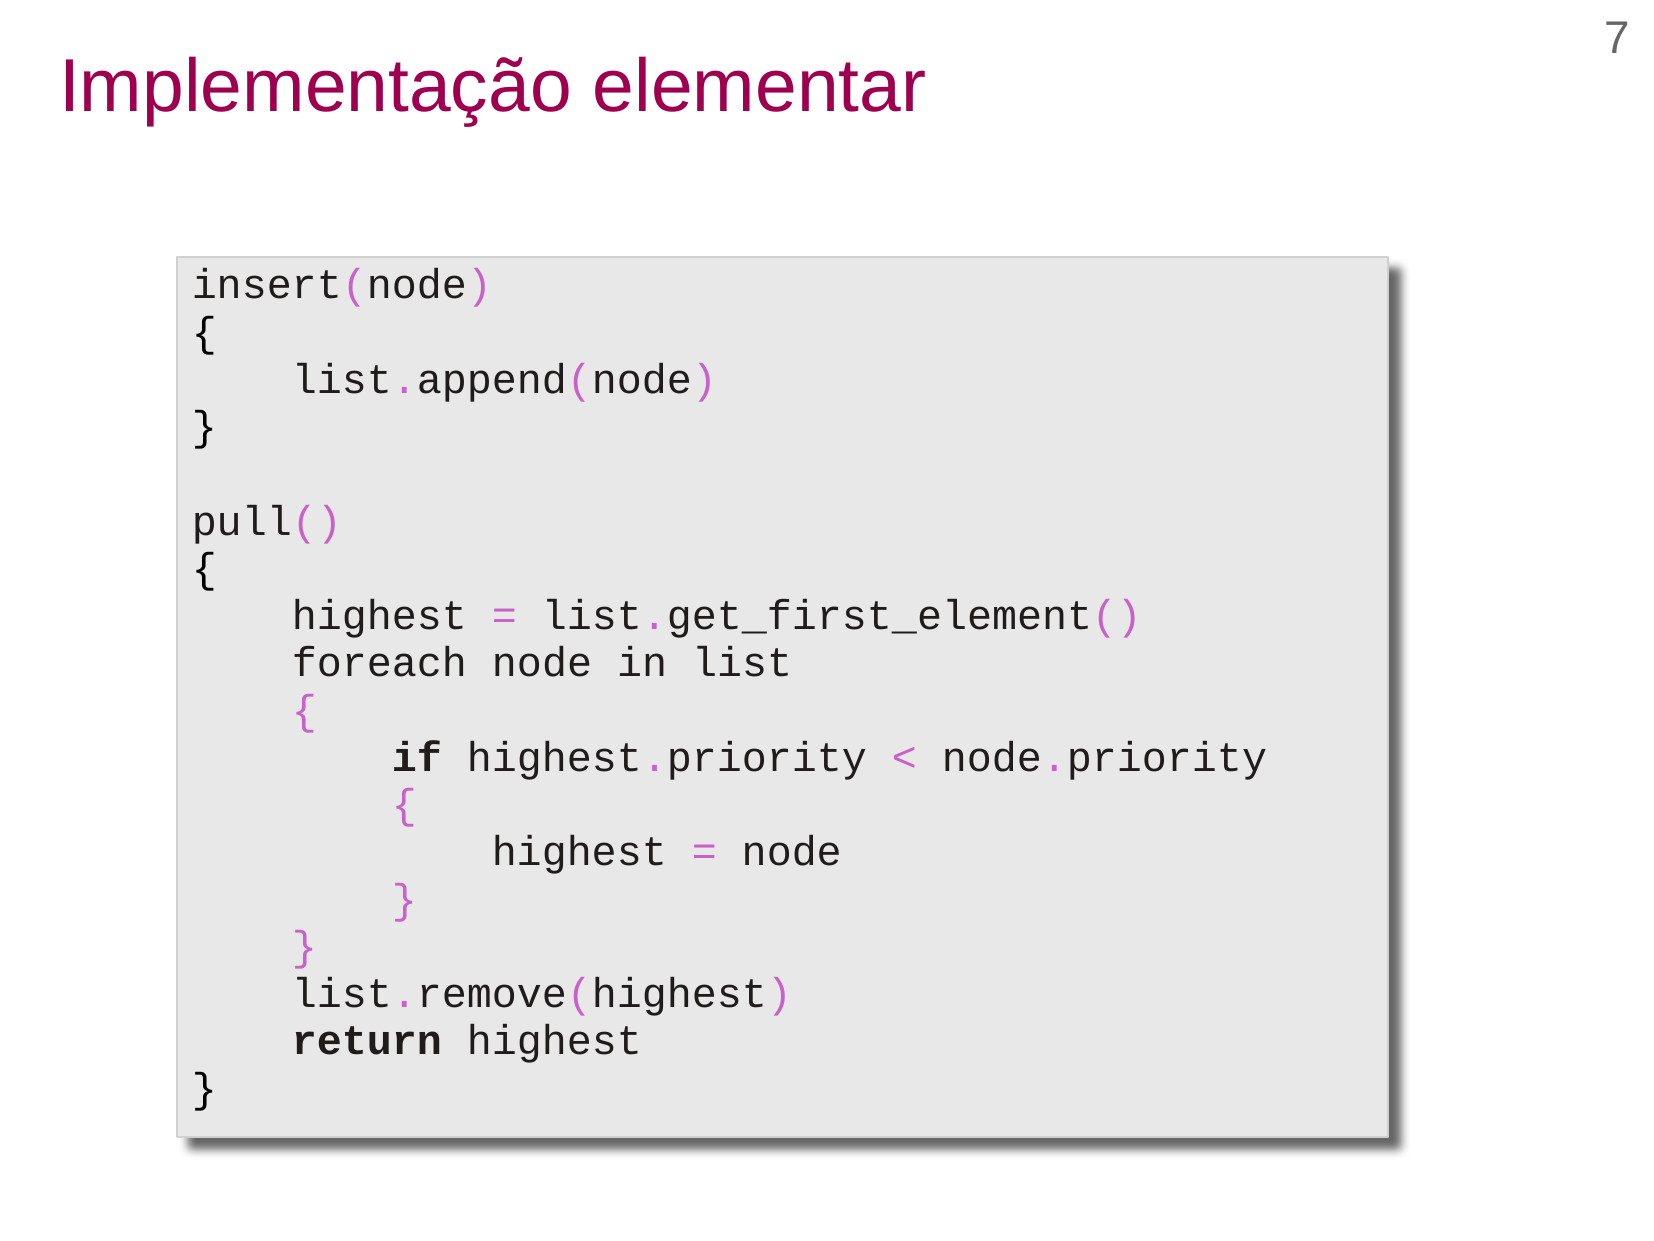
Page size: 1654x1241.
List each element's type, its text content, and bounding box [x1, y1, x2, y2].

title Implementação elementar [59, 29, 1595, 148]
text_box insert(node) { list.append(node) } pull() { highest = list.get_first_element() foreach node in list { if highest.priority < node.priority { highest = node } } list.remove(highest) return highest } [177, 256, 1388, 1137]
